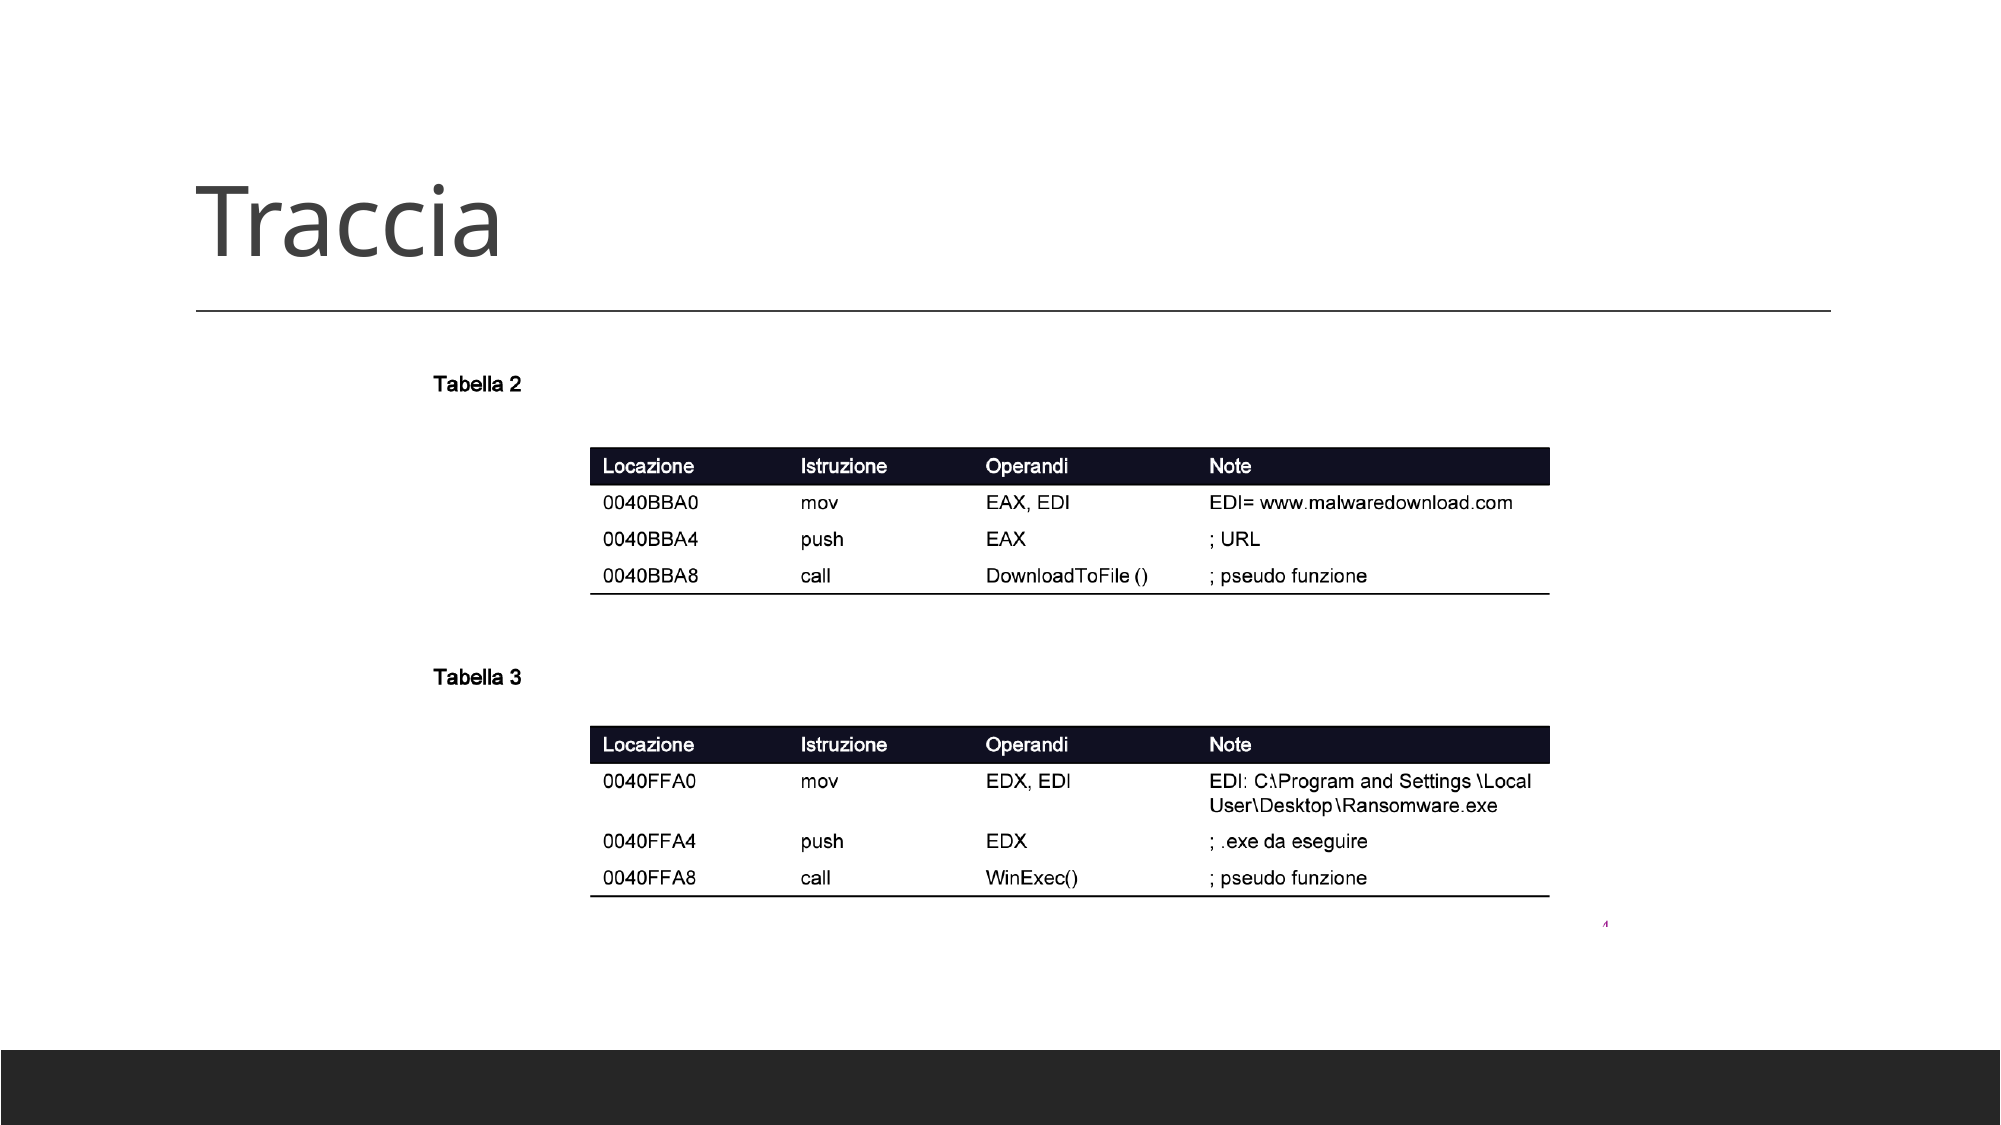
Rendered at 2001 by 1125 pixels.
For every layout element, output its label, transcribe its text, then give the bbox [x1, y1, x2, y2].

picture [362, 345, 1616, 927]
title Traccia [180, 47, 1831, 286]
